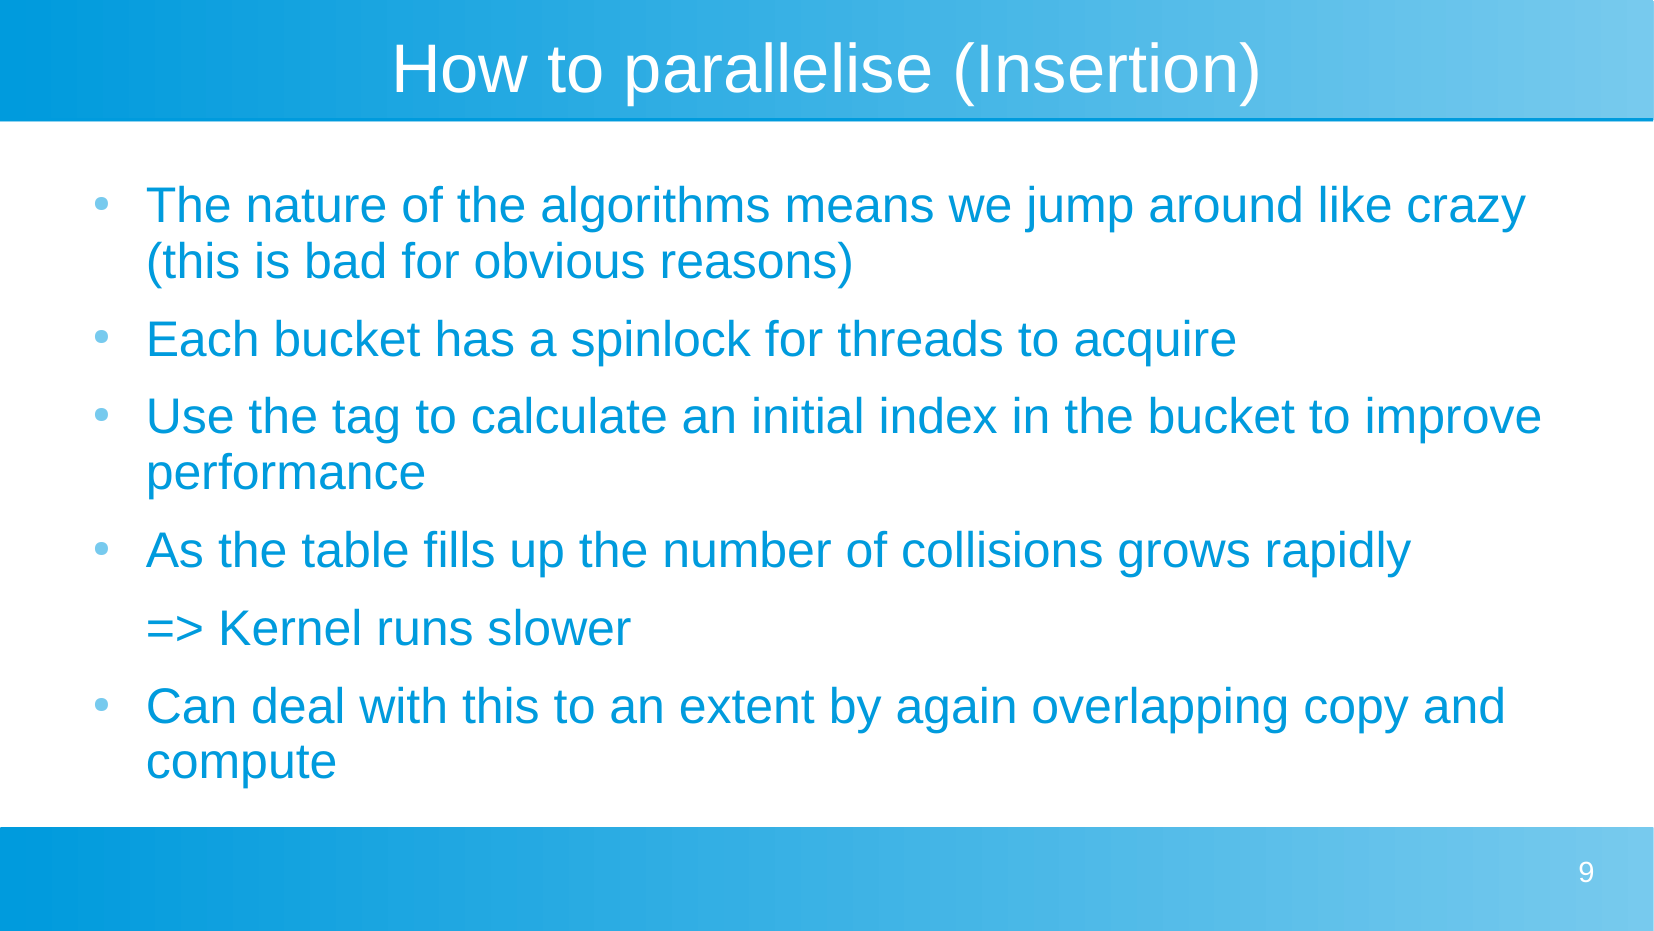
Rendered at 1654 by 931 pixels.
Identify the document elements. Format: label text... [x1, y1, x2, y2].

list The nature of the algorithms means we jump around like crazy (this is bad for obvious reasons) Each bucket has a spinlock for threads to acquire Use the tag to calculate an initial index in the bucket to improve performance As the table fills up the number of collisions grows rapidly => Kernel runs slower Can deal with this to an extent by again overlapping copy and compute [75, 177, 1611, 768]
title How to parallelise (Insertion) [59, 29, 1595, 108]
